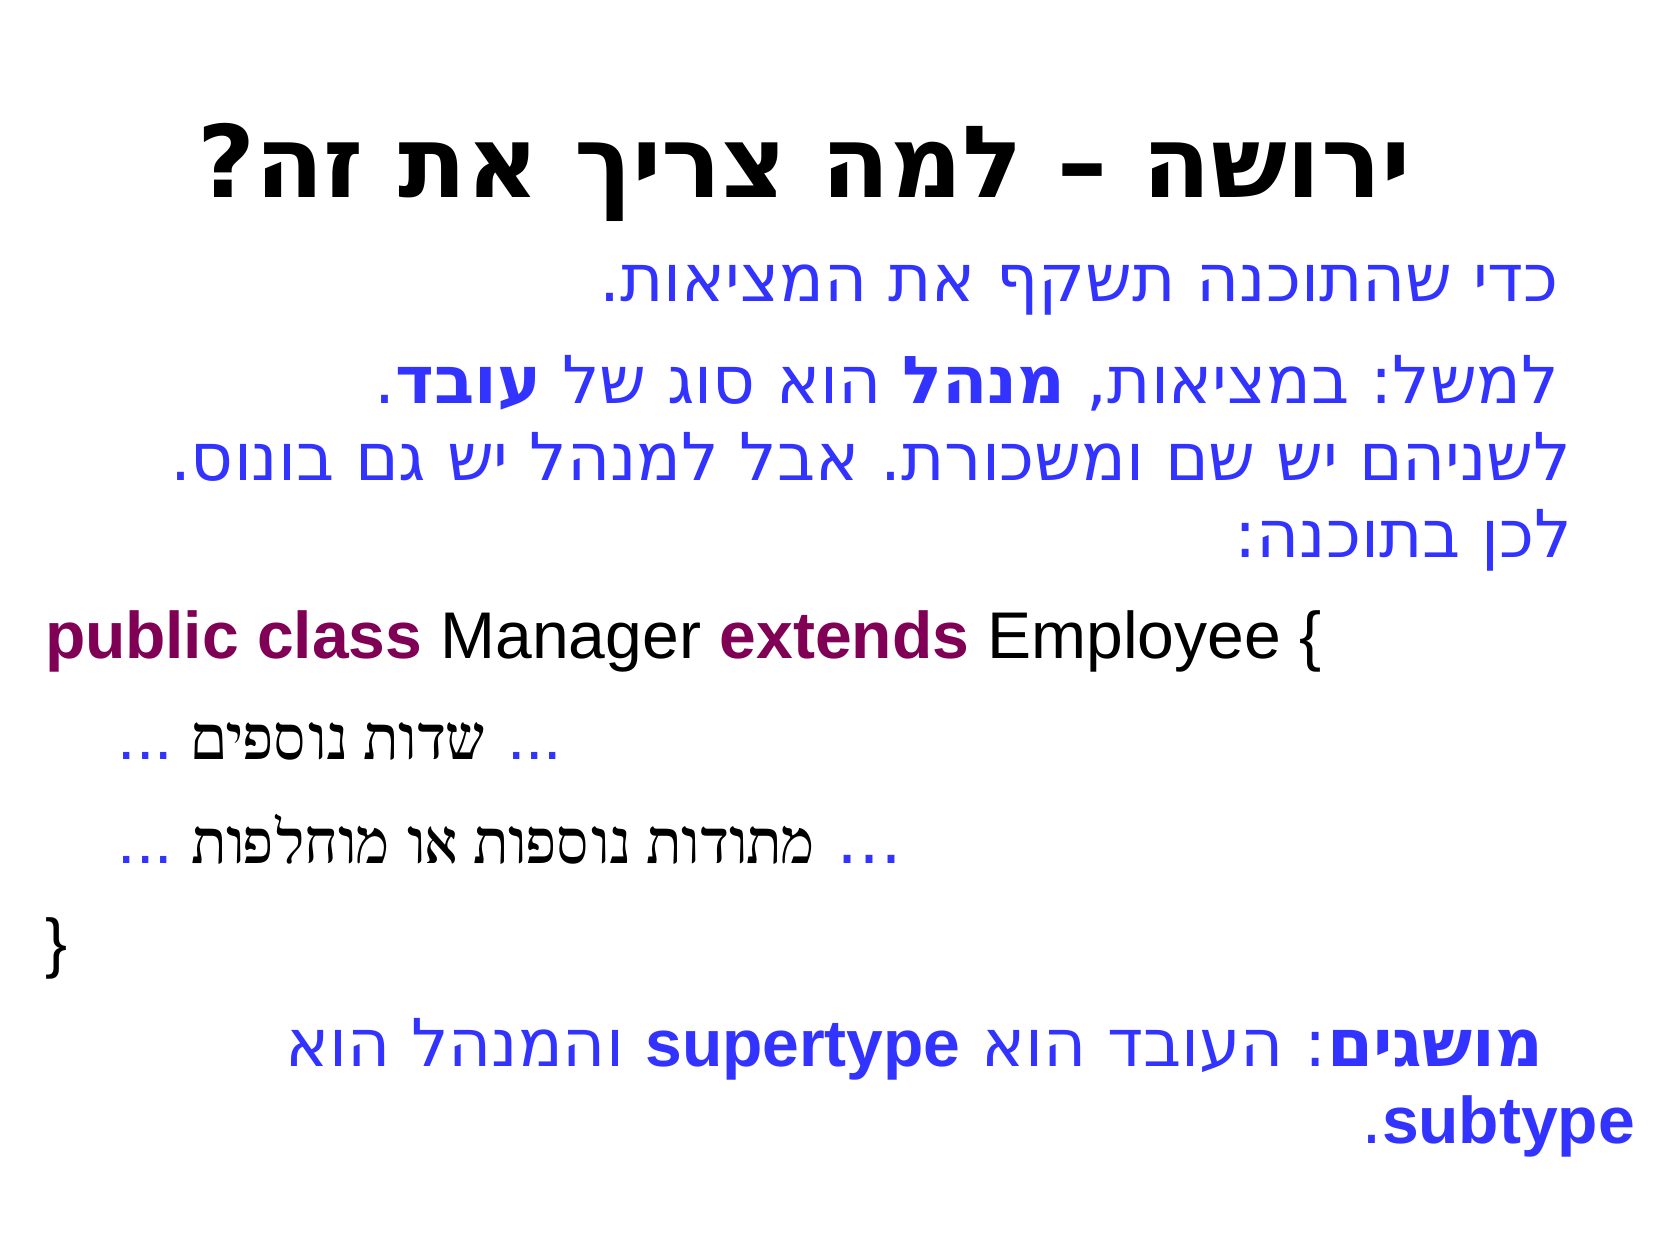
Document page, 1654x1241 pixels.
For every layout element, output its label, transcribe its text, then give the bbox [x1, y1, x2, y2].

title ירושה – למה צריך את זה? [63, 45, 1546, 271]
list כדי שהתוכנה תשקף את המציאות. למשל: במציאות, מנהל הוא סוג של עובד. לשניהם יש שם ומשכורת. אבל למנהל יש גם בונוס. לכן בתוכנה: public class Manager extends Employee { ... שדות נוספים ... ... מתודות נוספות או מוחלפות … } מושגים: העובד הוא supertype והמנהל הוא subtype. [45, 240, 1636, 1171]
